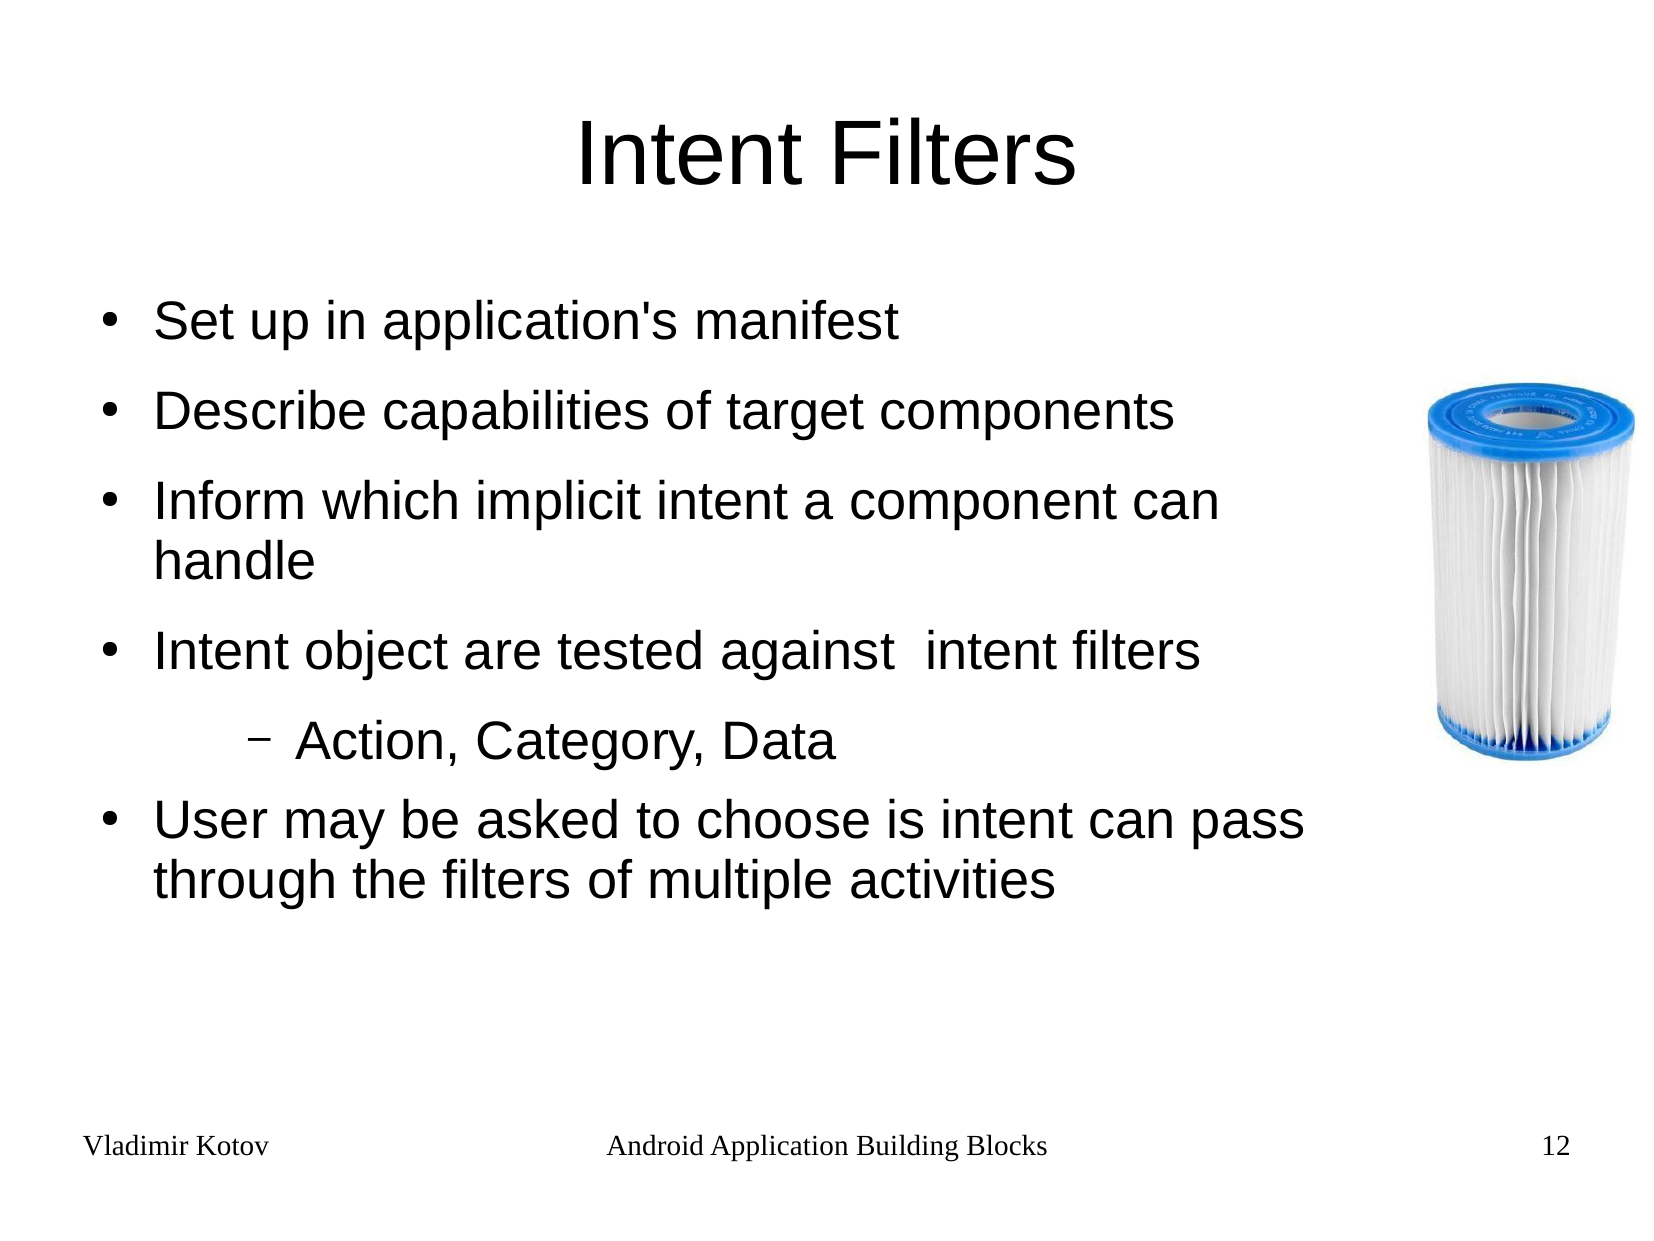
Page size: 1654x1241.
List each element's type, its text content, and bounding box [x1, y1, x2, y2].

list Set up in application's manifest Describe capabilities of target components Inform which implicit intent a component can handle Intent object are tested against intent filters Action, Category, Data User may be asked to choose is intent can pass through the filters of multiple activities [82, 290, 1364, 1109]
title Intent Filters [82, 56, 1571, 250]
picture [1364, 361, 1654, 782]
